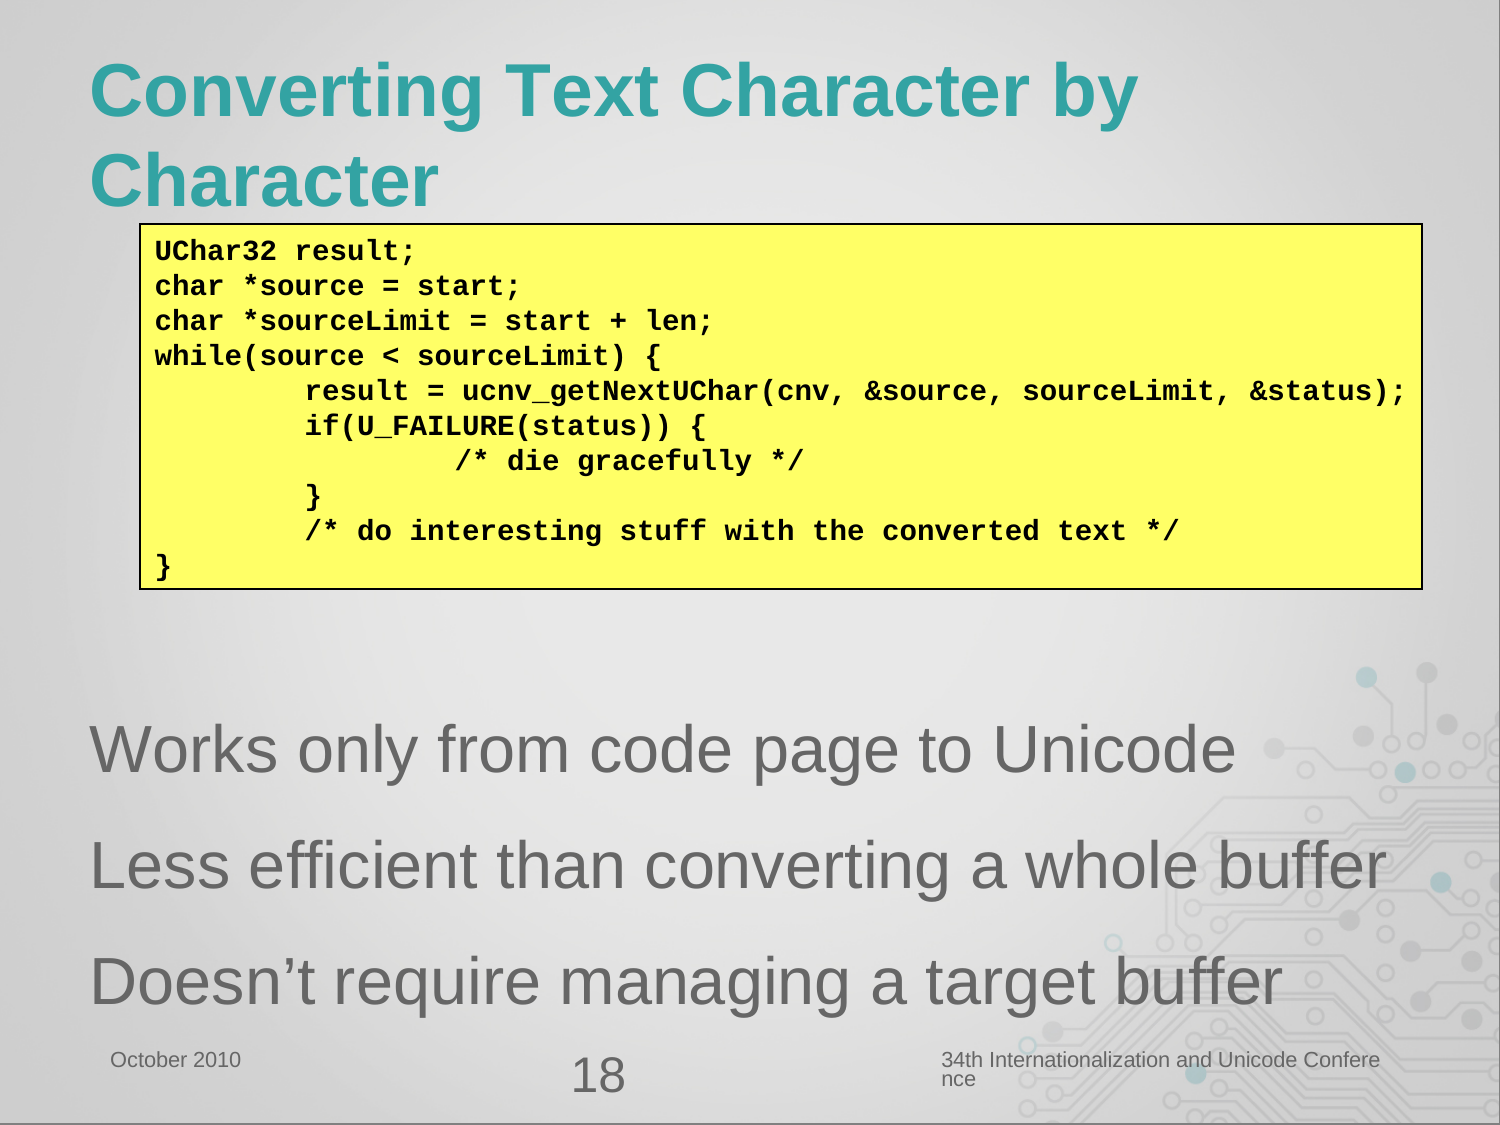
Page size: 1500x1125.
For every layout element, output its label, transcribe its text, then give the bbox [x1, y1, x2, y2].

list Works only from code page to Unicode Less efficient than converting a whole buffer Doesn’t require managing a target buffer [75, 697, 1426, 1026]
picture [0, 0, 1499, 1123]
text_box UChar32 result; char *source = start; char *sourceLimit = start + len; while(source < sourceLimit) { result = ucnv_getNextUChar(cnv, &source, sourceLimit, &status); if(U_FAILURE(status)) { /* die gracefully */ } /* do interesting stuff with the converted text */ } [139, 223, 1423, 589]
title Converting Text Character by Character [75, 33, 1426, 229]
